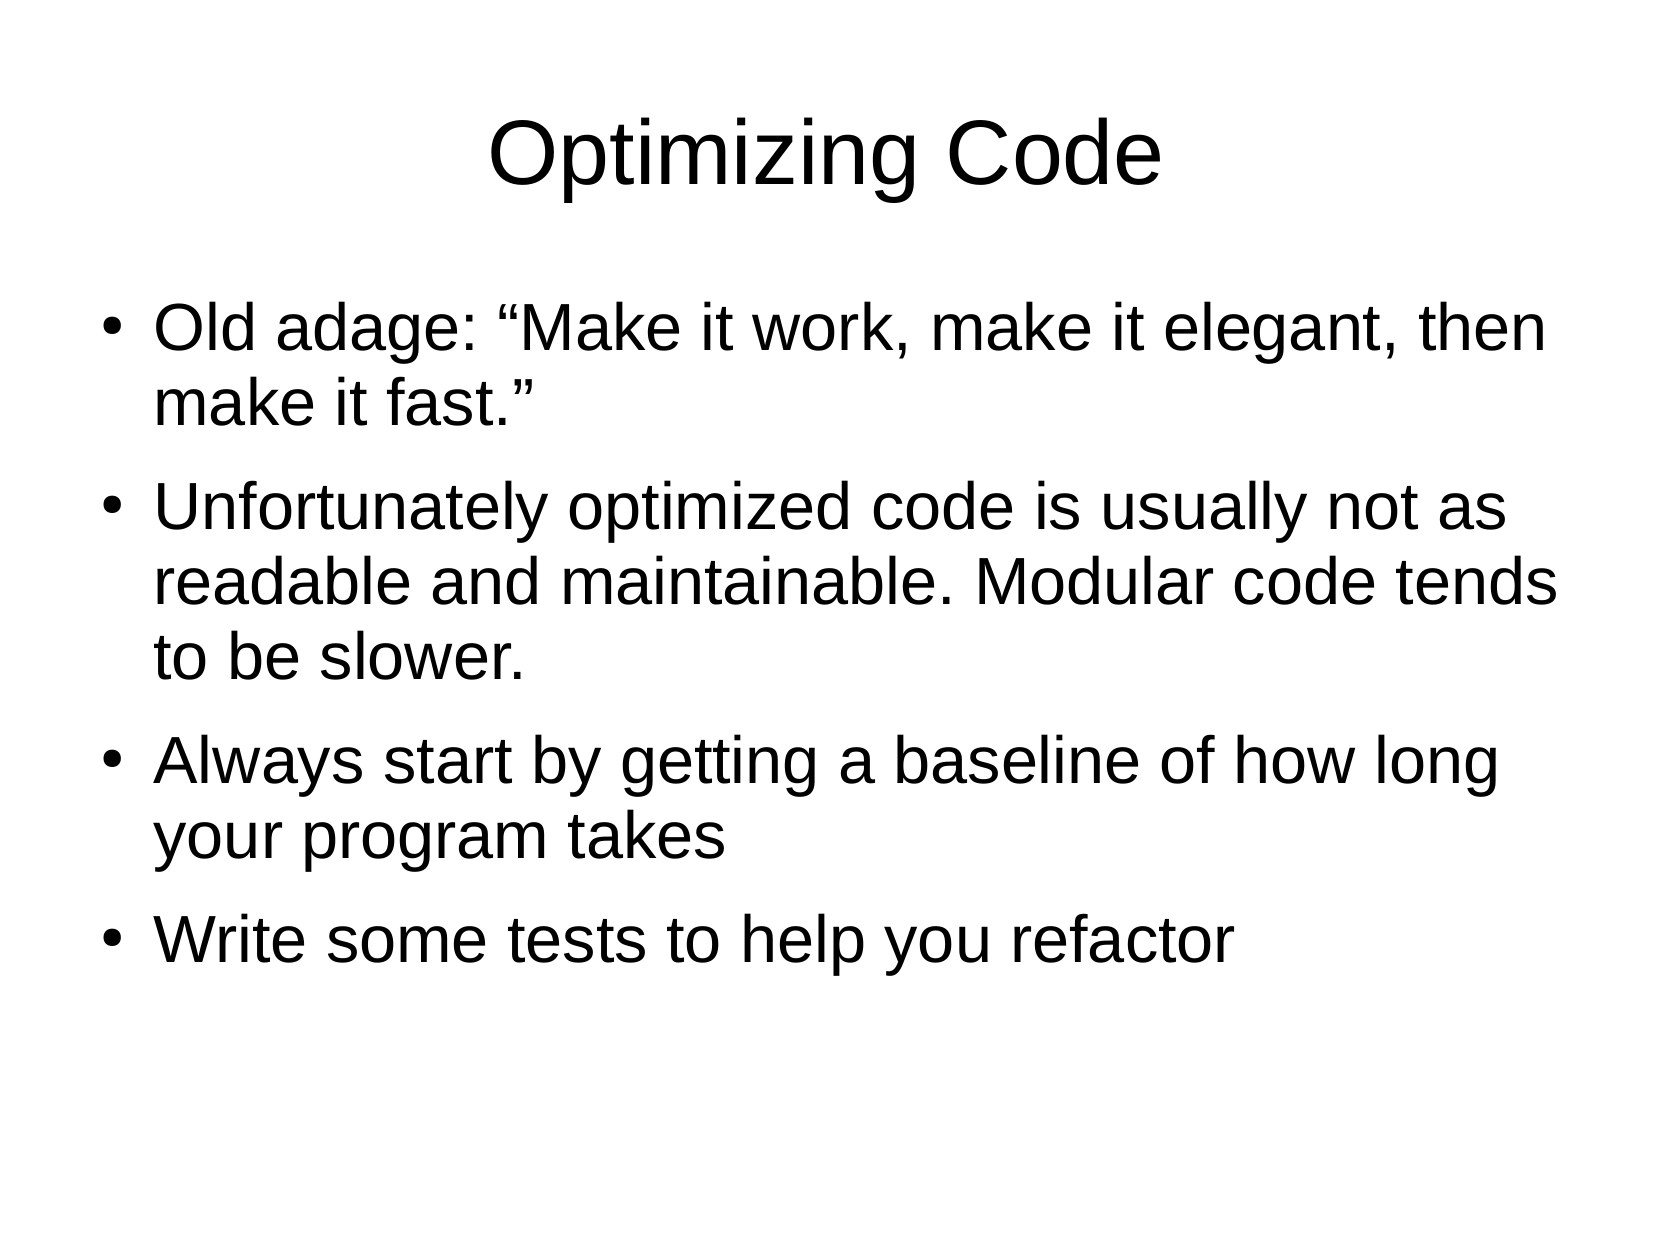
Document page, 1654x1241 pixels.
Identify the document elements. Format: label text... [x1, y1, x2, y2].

list Old adage: “Make it work, make it elegant, then make it fast.” Unfortunately optimized code is usually not as readable and maintainable. Modular code tends to be slower. Always start by getting a baseline of how long your program takes Write some tests to help you refactor [82, 290, 1571, 1109]
title Optimizing Code [82, 49, 1571, 257]
